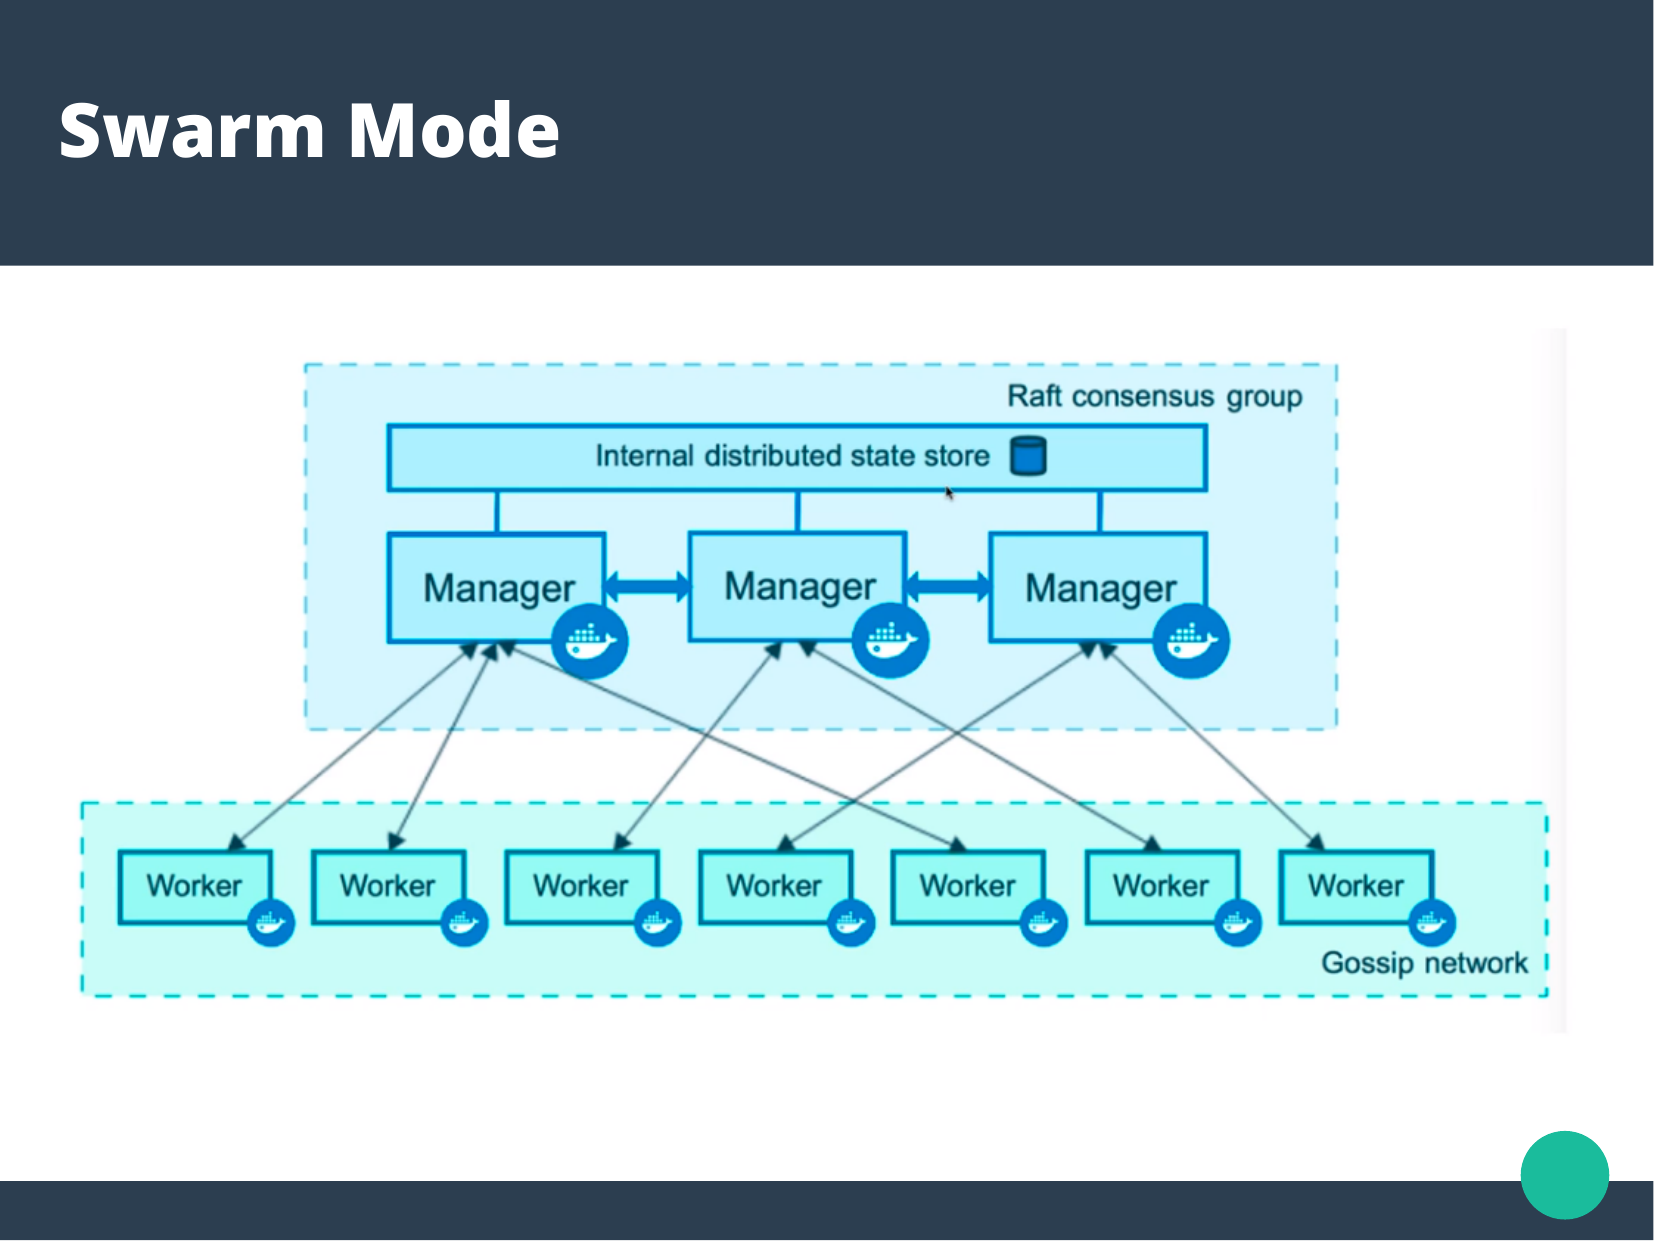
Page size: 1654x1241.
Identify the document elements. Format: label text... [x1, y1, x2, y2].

title Swarm Mode [59, 49, 1595, 207]
picture [0, 271, 1654, 1047]
